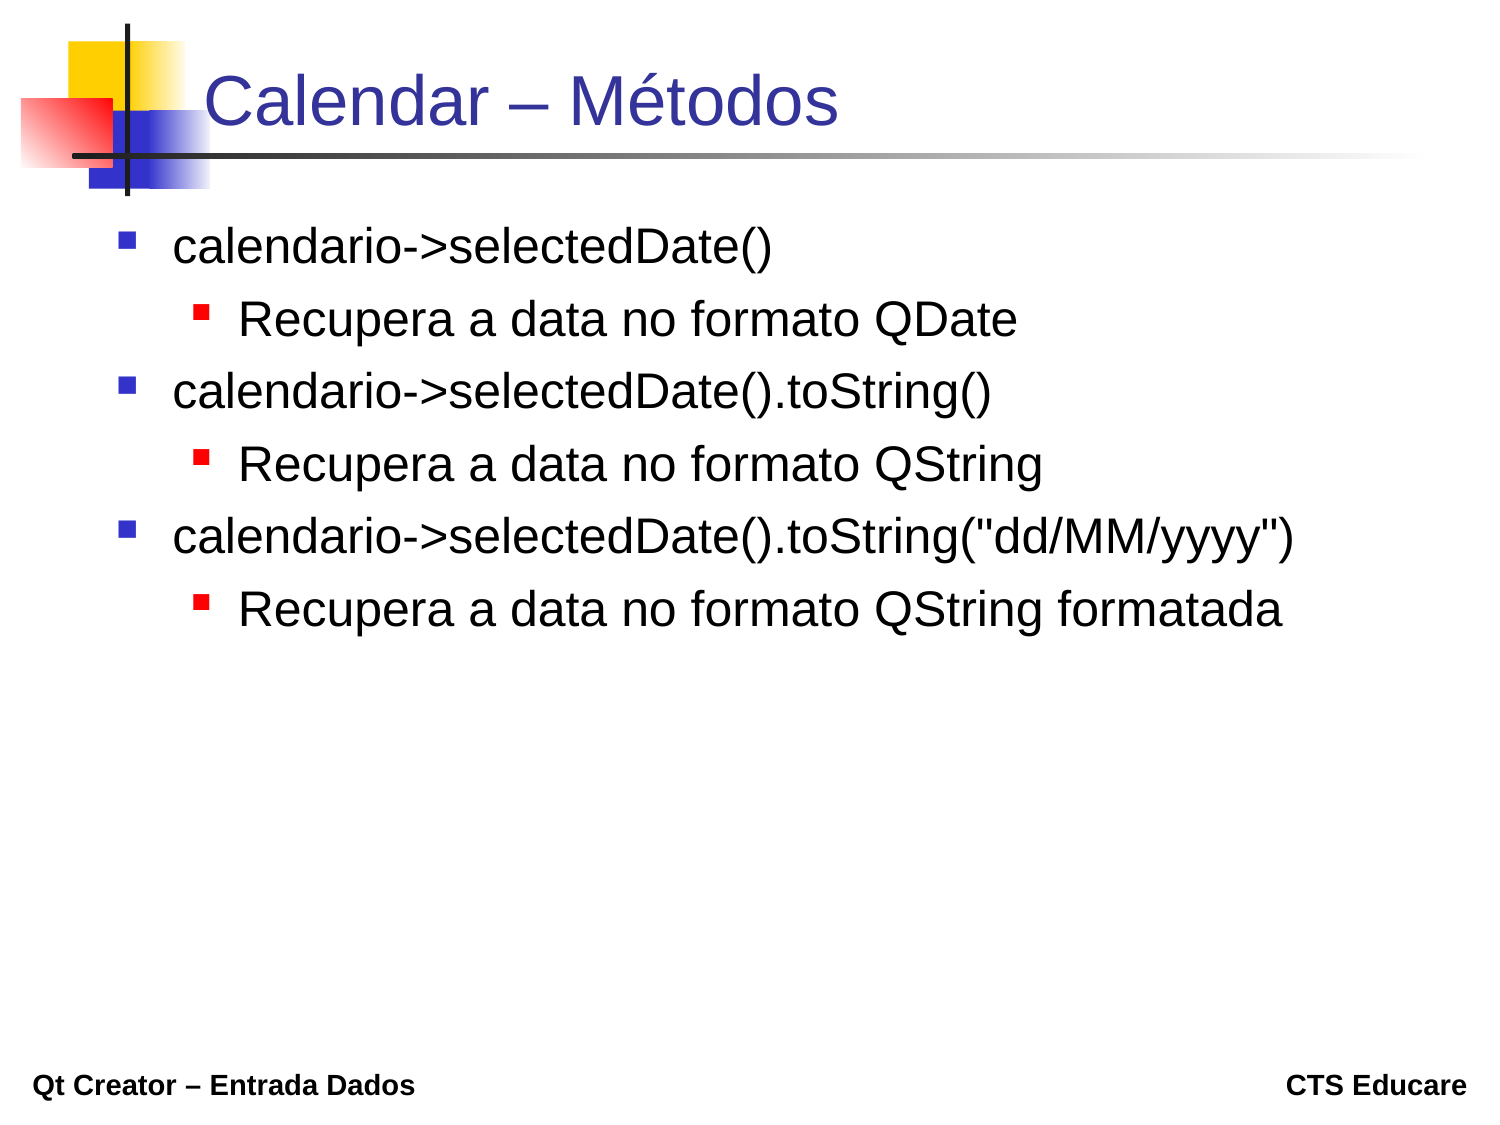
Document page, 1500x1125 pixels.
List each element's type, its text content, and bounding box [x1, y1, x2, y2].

title Calendar – Métodos [188, 46, 1468, 149]
list calendario->selectedDate() Recupera a data no formato QDate calendario->selectedDate().toString() Recupera a data no formato QString calendario->selectedDate().toString("dd/MM/yyyy") Recupera a data no formato QString formatada [100, 206, 1447, 1024]
